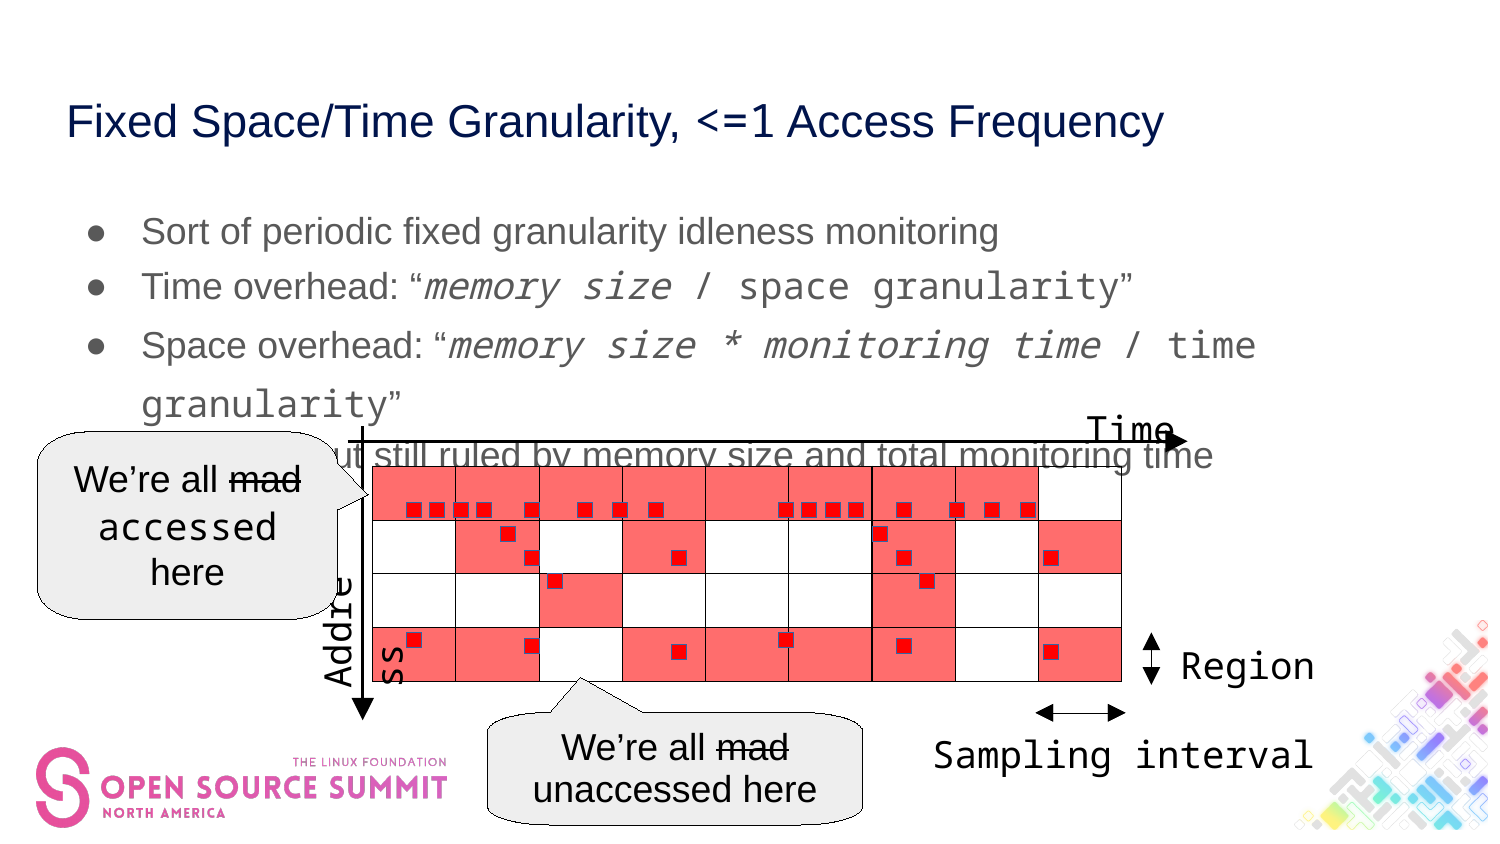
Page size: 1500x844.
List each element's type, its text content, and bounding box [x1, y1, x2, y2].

text_box [406, 632, 422, 648]
text_box [896, 502, 912, 518]
text_box [547, 573, 563, 589]
text_box [872, 526, 888, 542]
text_box [896, 550, 912, 566]
text_box [778, 632, 794, 648]
table_cell [540, 521, 622, 573]
text_box [1043, 644, 1059, 660]
table_cell [956, 521, 1038, 573]
table_cell [373, 574, 455, 627]
table_cell [706, 628, 788, 681]
table_header [789, 467, 871, 520]
table_cell [1039, 521, 1121, 573]
text_box [848, 502, 864, 518]
text_box [896, 638, 912, 654]
text_box [671, 644, 687, 660]
text_box Sampling interval [917, 720, 1266, 774]
table_cell [540, 628, 622, 681]
table_cell [456, 574, 539, 627]
text_box [524, 550, 540, 566]
table_cell [789, 574, 871, 627]
table_header [540, 467, 622, 520]
table_cell [373, 521, 455, 573]
picture [36, 747, 447, 828]
table_cell [456, 521, 539, 573]
text_box Time [1070, 396, 1176, 449]
text_box [406, 502, 422, 518]
text_box [453, 502, 469, 518]
text_box [648, 502, 664, 518]
text_box [984, 502, 1000, 518]
table_cell [623, 574, 705, 627]
text_box Address [304, 542, 357, 704]
text_box [949, 502, 965, 518]
table_cell [623, 628, 705, 681]
table_cell [623, 521, 705, 573]
text_box [612, 502, 628, 518]
text_box [1020, 502, 1036, 518]
table_cell [789, 628, 871, 681]
table_header [706, 467, 788, 520]
picture [1294, 620, 1488, 830]
table_cell [873, 521, 955, 573]
text_box [524, 638, 540, 654]
text_box [671, 550, 687, 566]
table_cell [373, 628, 455, 681]
table_cell [956, 574, 1038, 627]
table_header [873, 467, 955, 520]
text_box [919, 573, 935, 589]
text_box [801, 502, 817, 518]
table_cell [706, 521, 788, 573]
text_box Region [1165, 632, 1308, 685]
table_cell [706, 574, 788, 627]
text_box [500, 526, 516, 542]
table_cell [456, 628, 539, 681]
table_cell [956, 628, 1038, 681]
text_box [476, 502, 492, 518]
text_box [524, 502, 540, 518]
table_header [623, 467, 705, 520]
table_cell [789, 521, 871, 573]
text_box [429, 502, 445, 518]
table_cell [873, 574, 955, 627]
table_cell [1039, 574, 1121, 627]
text_box [577, 502, 593, 518]
table_header [1039, 467, 1121, 520]
table_cell [873, 628, 955, 681]
table_cell [540, 574, 622, 627]
table_header [456, 467, 539, 520]
table_header [956, 467, 1038, 520]
text_box We’re all mad accessed here [37, 431, 369, 620]
text_box [778, 502, 794, 518]
text_box We’re all mad unaccessed here [487, 677, 863, 826]
list Sort of periodic fixed granularity idleness monitoring Time overhead: “memory size / space granularity” Space overhead: “memory size * monitoring time / time granularity” Reduced, but still ruled by memory size and total monitoring time [51, 189, 1449, 734]
text_box [825, 502, 841, 518]
title Fixed Space/Time Granularity, <=1 Access Frequency [51, 72, 1449, 167]
table_header [373, 467, 455, 520]
text_box [1043, 550, 1059, 566]
table_cell [391, 673, 400, 681]
table_cell [1039, 628, 1121, 681]
